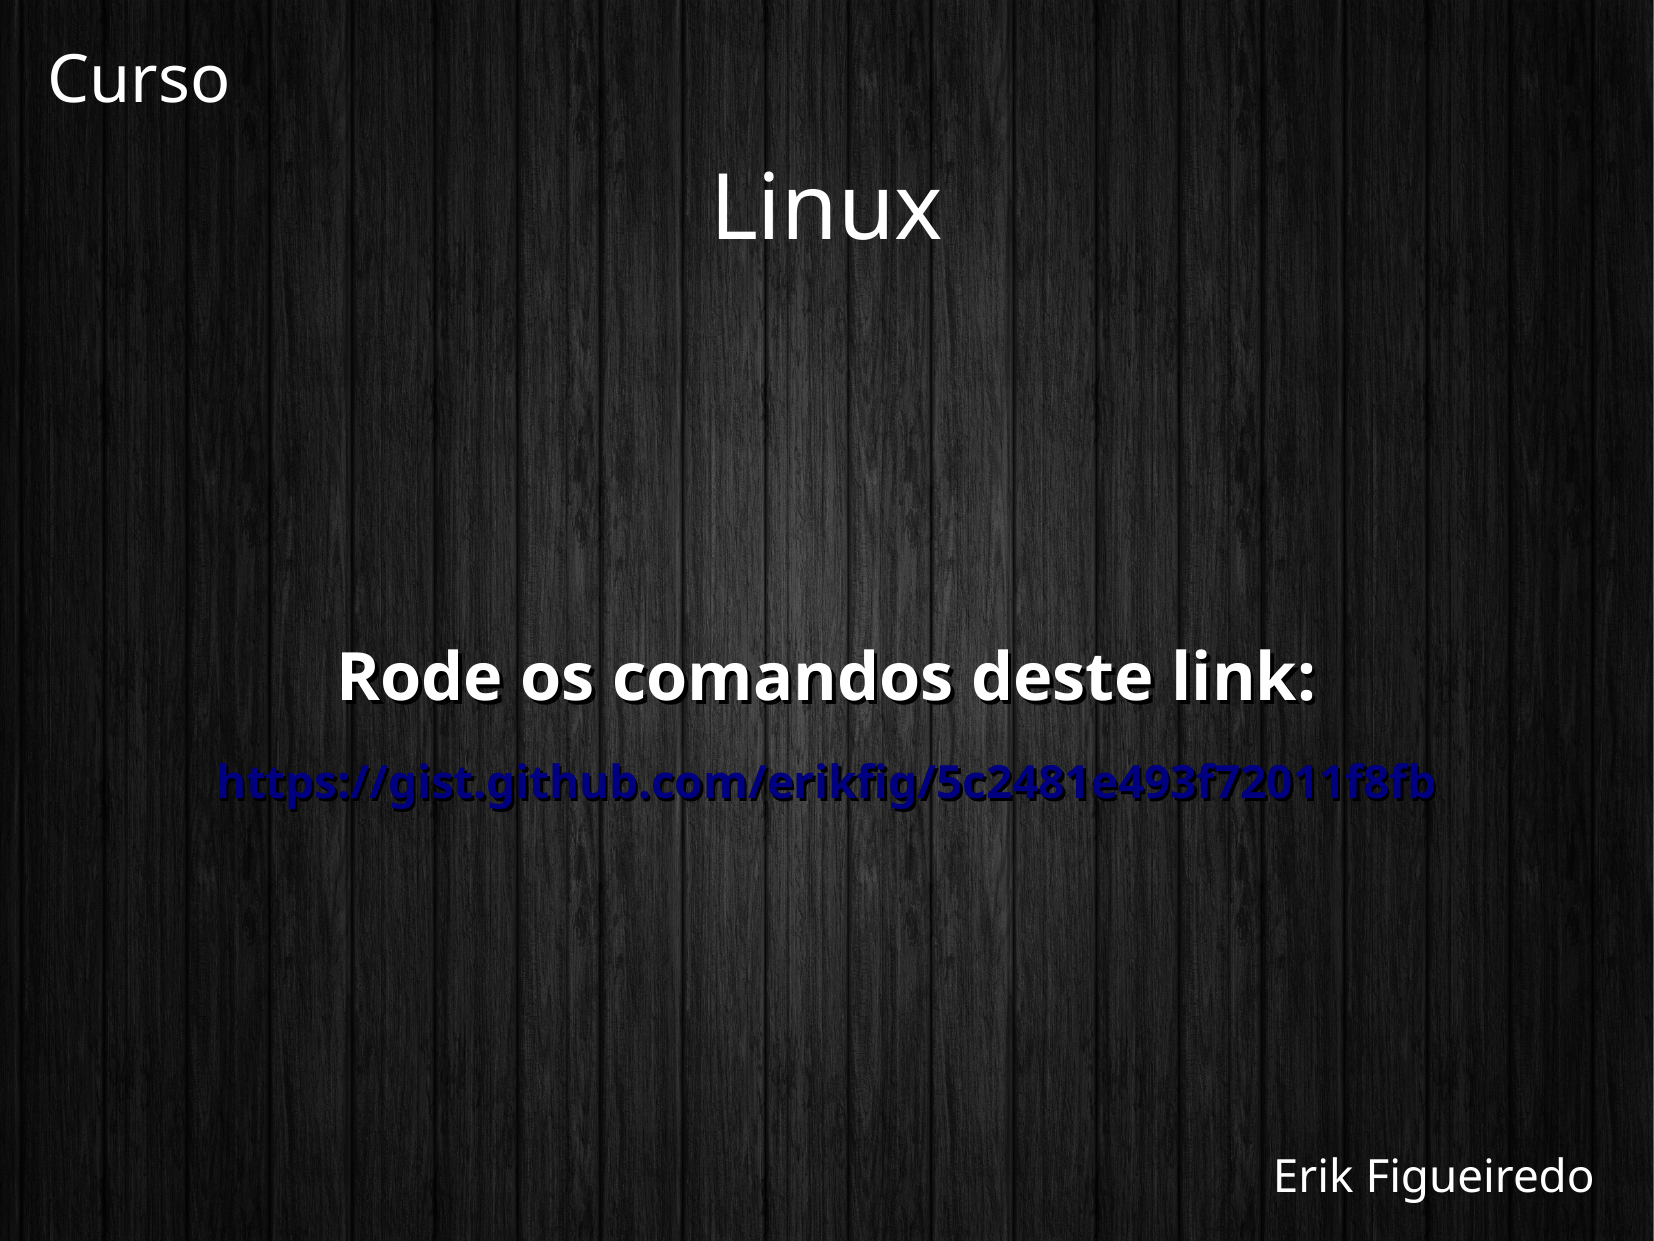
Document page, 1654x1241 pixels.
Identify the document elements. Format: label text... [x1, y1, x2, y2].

title Linux [82, 129, 1571, 278]
picture [0, 0, 1654, 1241]
text_box Erik Figueiredo [768, 1133, 1595, 1217]
list Rode os comandos deste link: https://gist.github.com/erikfig/5c2481e493f72011f8fb [82, 311, 1571, 1131]
text_box Curso [47, 35, 1087, 119]
